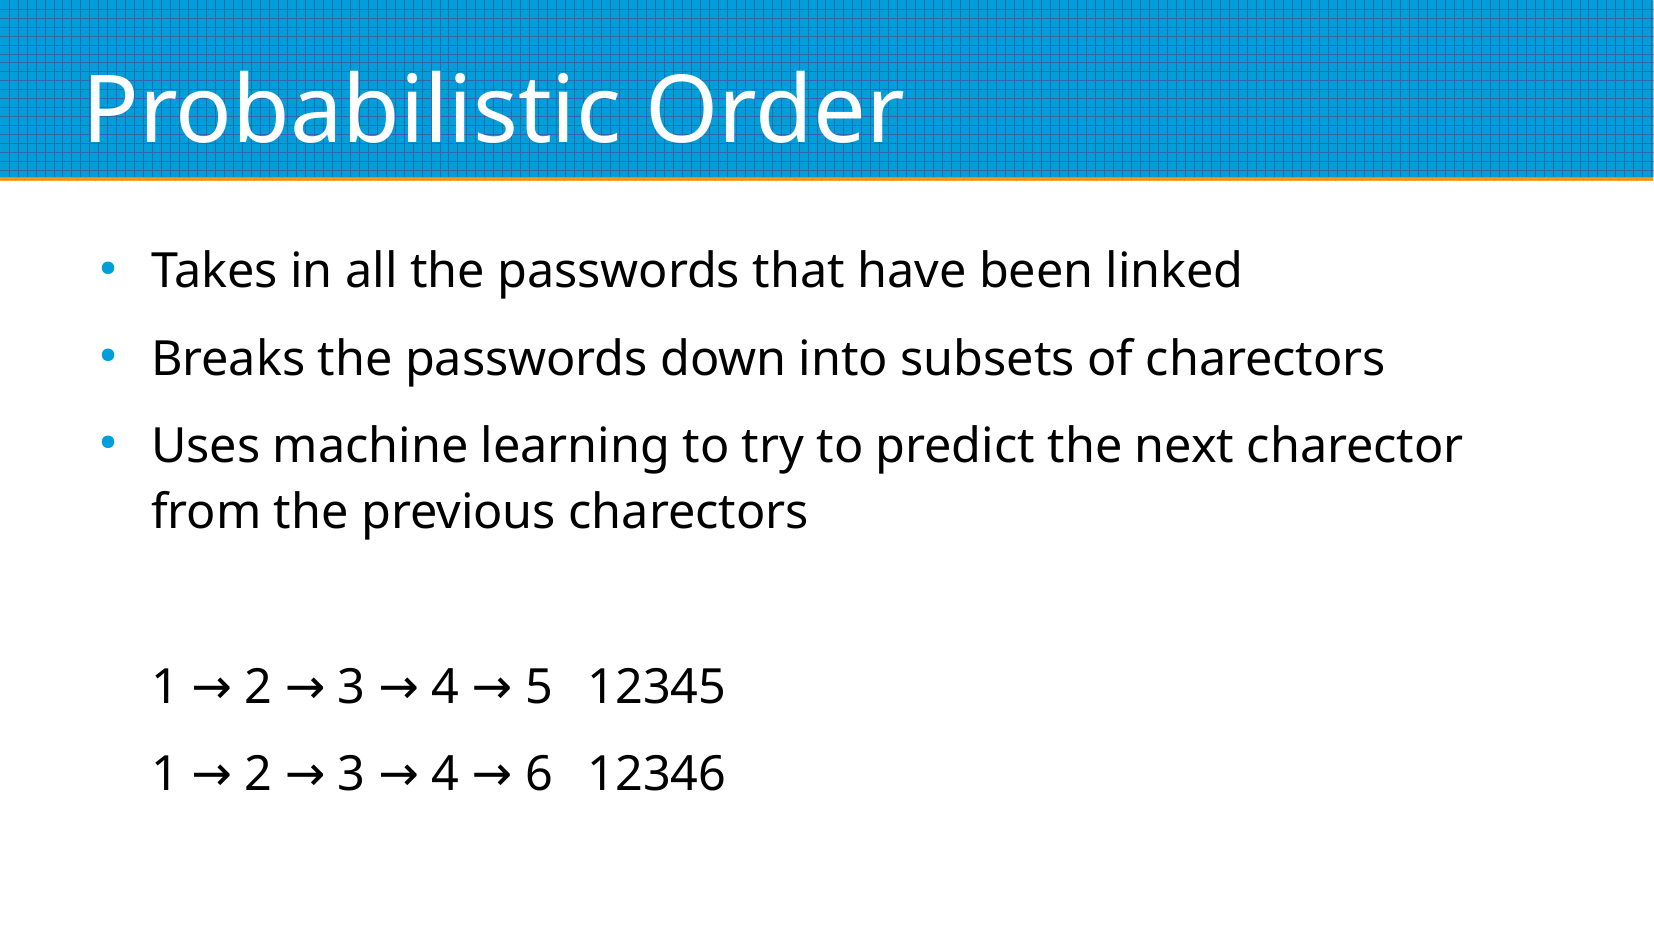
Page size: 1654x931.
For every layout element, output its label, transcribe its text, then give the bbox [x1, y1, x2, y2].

title Probabilistic Order [82, 14, 1571, 171]
list Takes in all the passwords that have been linked Breaks the passwords down into subsets of charectors Uses machine learning to try to predict the next charector from the previous charectors 1 → 2 → 3 → 4 → 5 12345 1 → 2 → 3 → 4 → 6 12346 [82, 236, 1563, 811]
